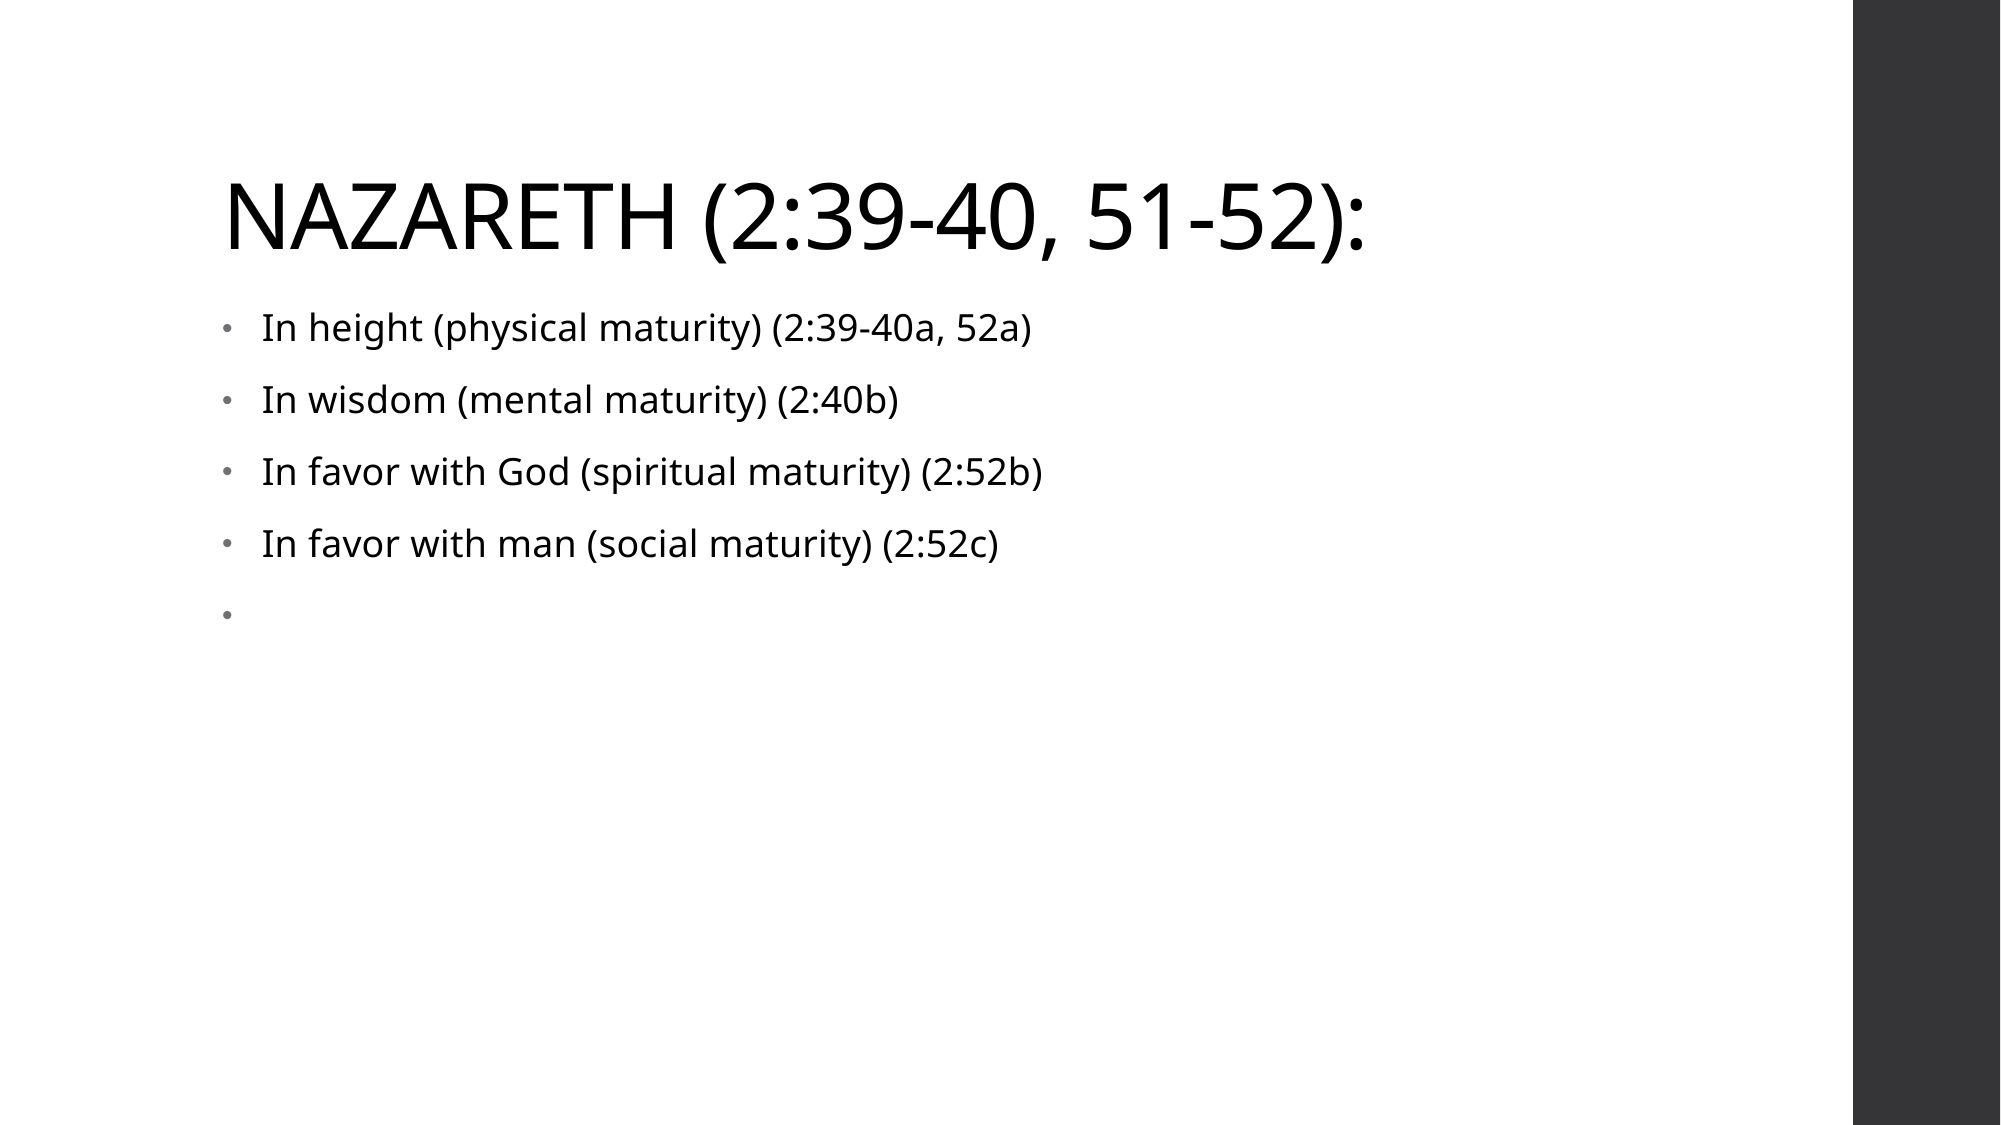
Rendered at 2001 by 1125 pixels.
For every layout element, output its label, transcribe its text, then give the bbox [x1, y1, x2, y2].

title NAZARETH (2:39-40, 51-52): [206, 60, 1797, 278]
list In height (physical maturity) (2:39-40a, 52a) In wisdom (mental maturity) (2:40b) In favor with God (spiritual maturity) (2:52b) In favor with man (social maturity) (2:52c) [206, 299, 1617, 1014]
